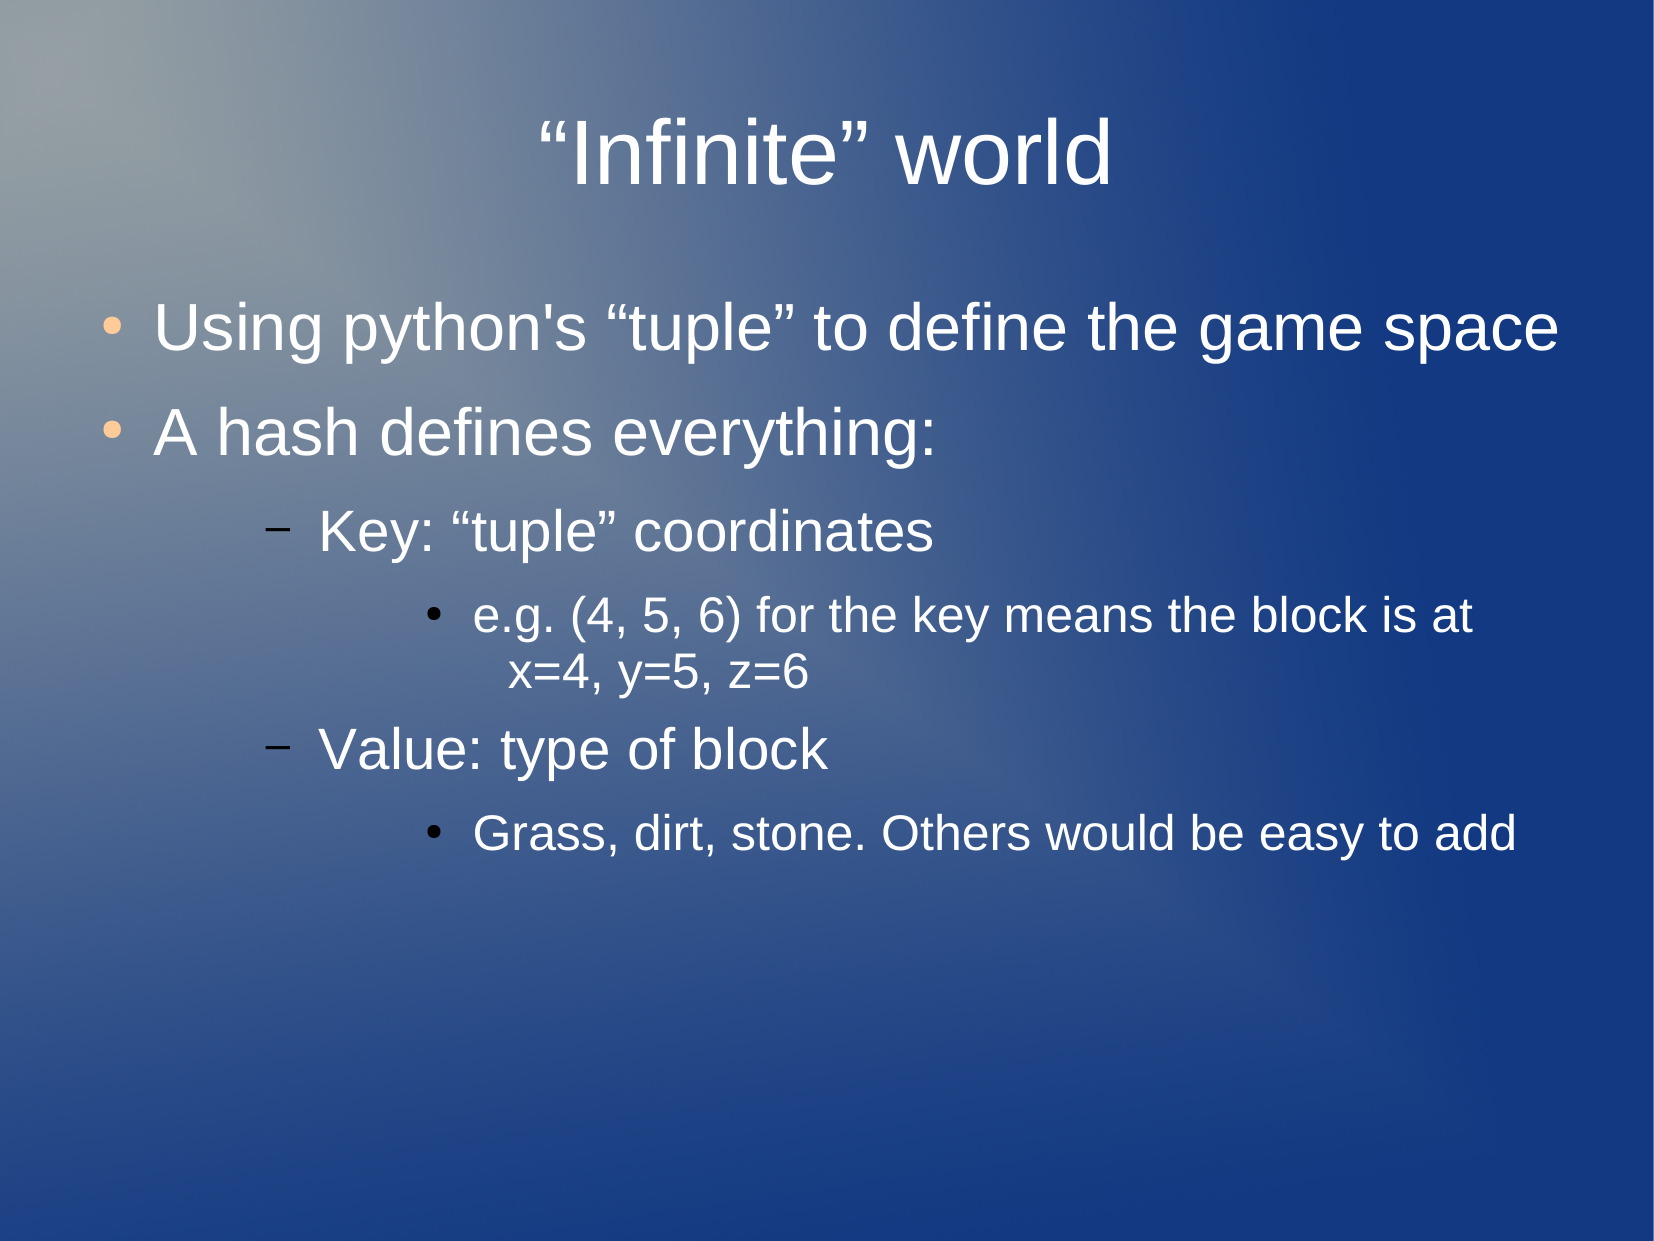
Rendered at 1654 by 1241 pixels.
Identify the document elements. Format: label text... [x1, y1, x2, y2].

picture [0, 0, 1654, 1241]
title “Infinite” world [82, 49, 1571, 257]
list Using python's “tuple” to define the game space A hash defines everything: Key: “tuple” coordinates e.g. (4, 5, 6) for the key means the block is at x=4, y=5, z=6 Value: type of block Grass, dirt, stone. Others would be easy to add [82, 290, 1571, 1109]
